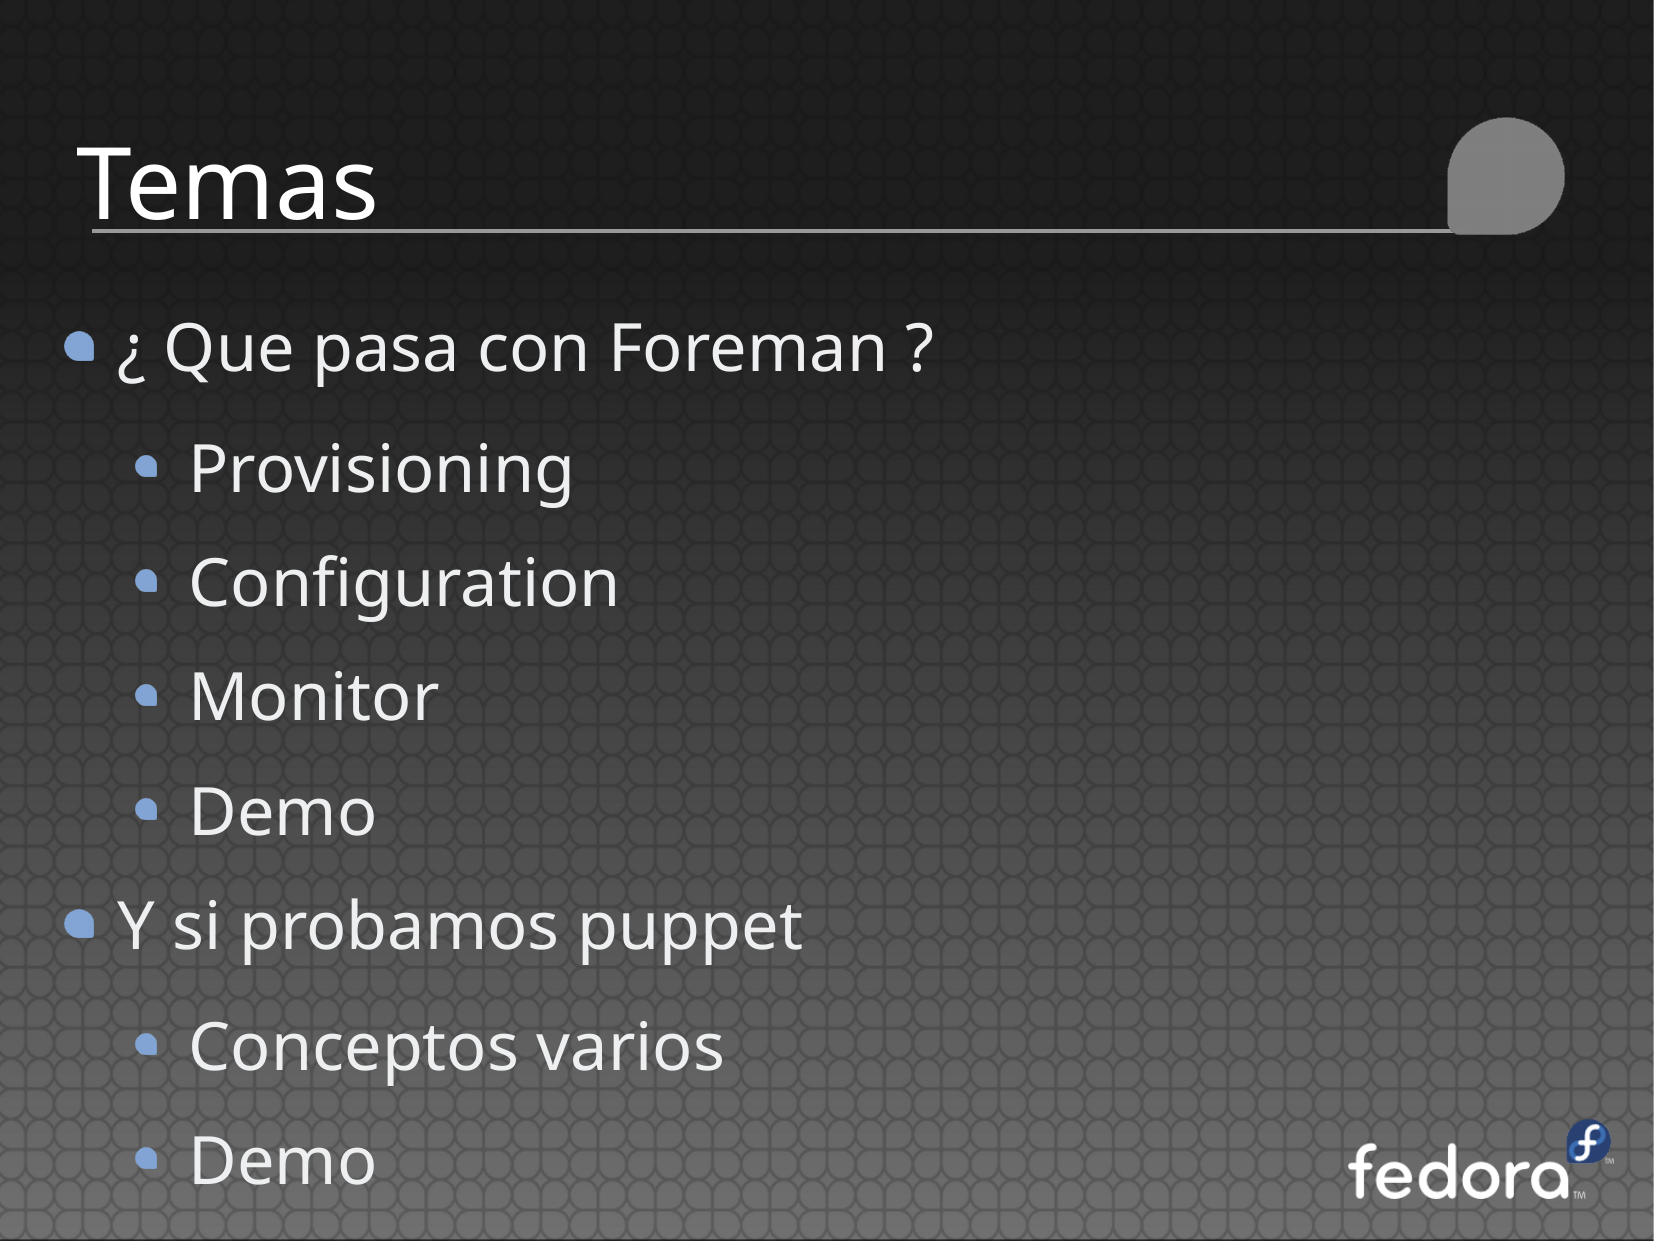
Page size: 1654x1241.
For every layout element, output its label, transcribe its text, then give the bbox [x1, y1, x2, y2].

picture [0, 0, 1654, 1241]
list ¿ Que pasa con Foreman ? Provisioning Configuration Monitor Demo Y si probamos puppet Conceptos varios Demo [46, 300, 1536, 1202]
title Temas [76, 112, 1566, 249]
